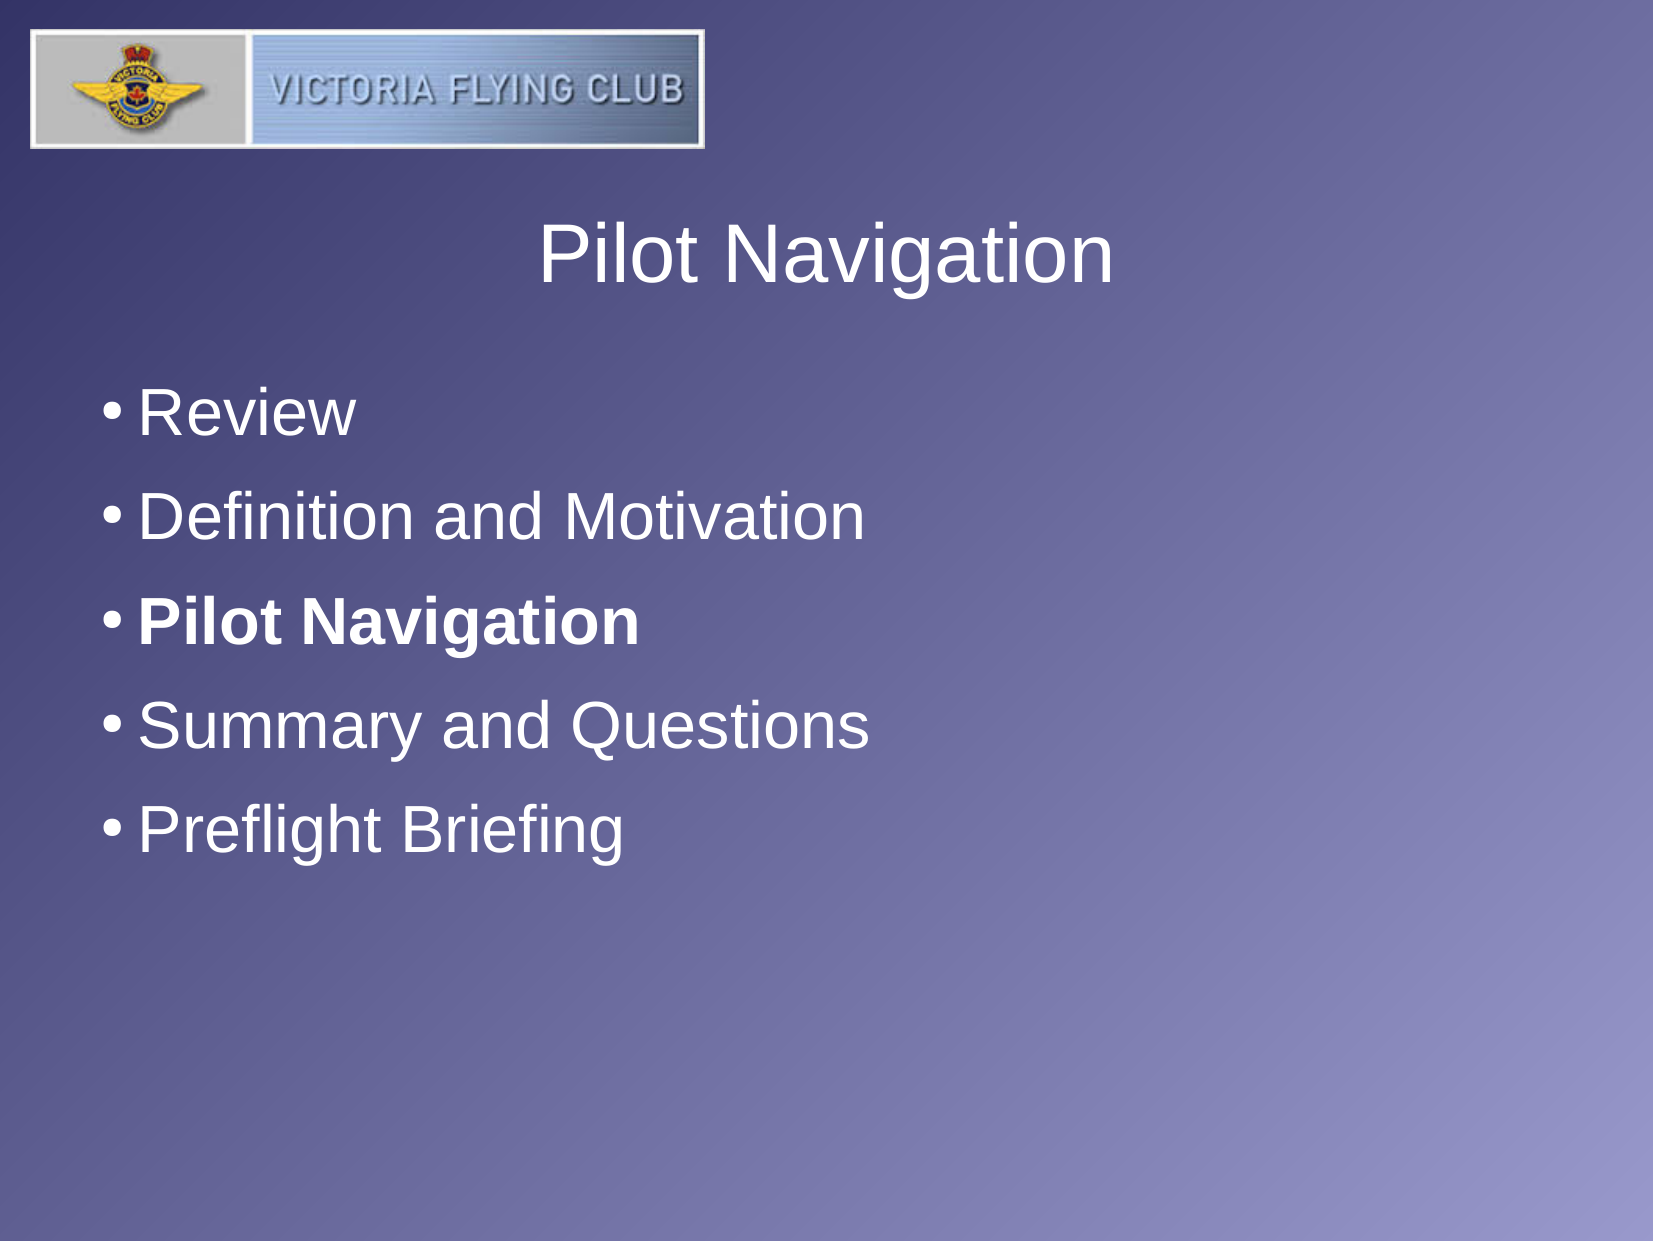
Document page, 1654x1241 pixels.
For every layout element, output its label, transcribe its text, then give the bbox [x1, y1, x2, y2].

list Review Definition and Motivation Pilot Navigation Summary and Questions Preflight Briefing [82, 375, 1571, 1095]
title Pilot Navigation [82, 150, 1571, 358]
picture [30, 29, 705, 149]
